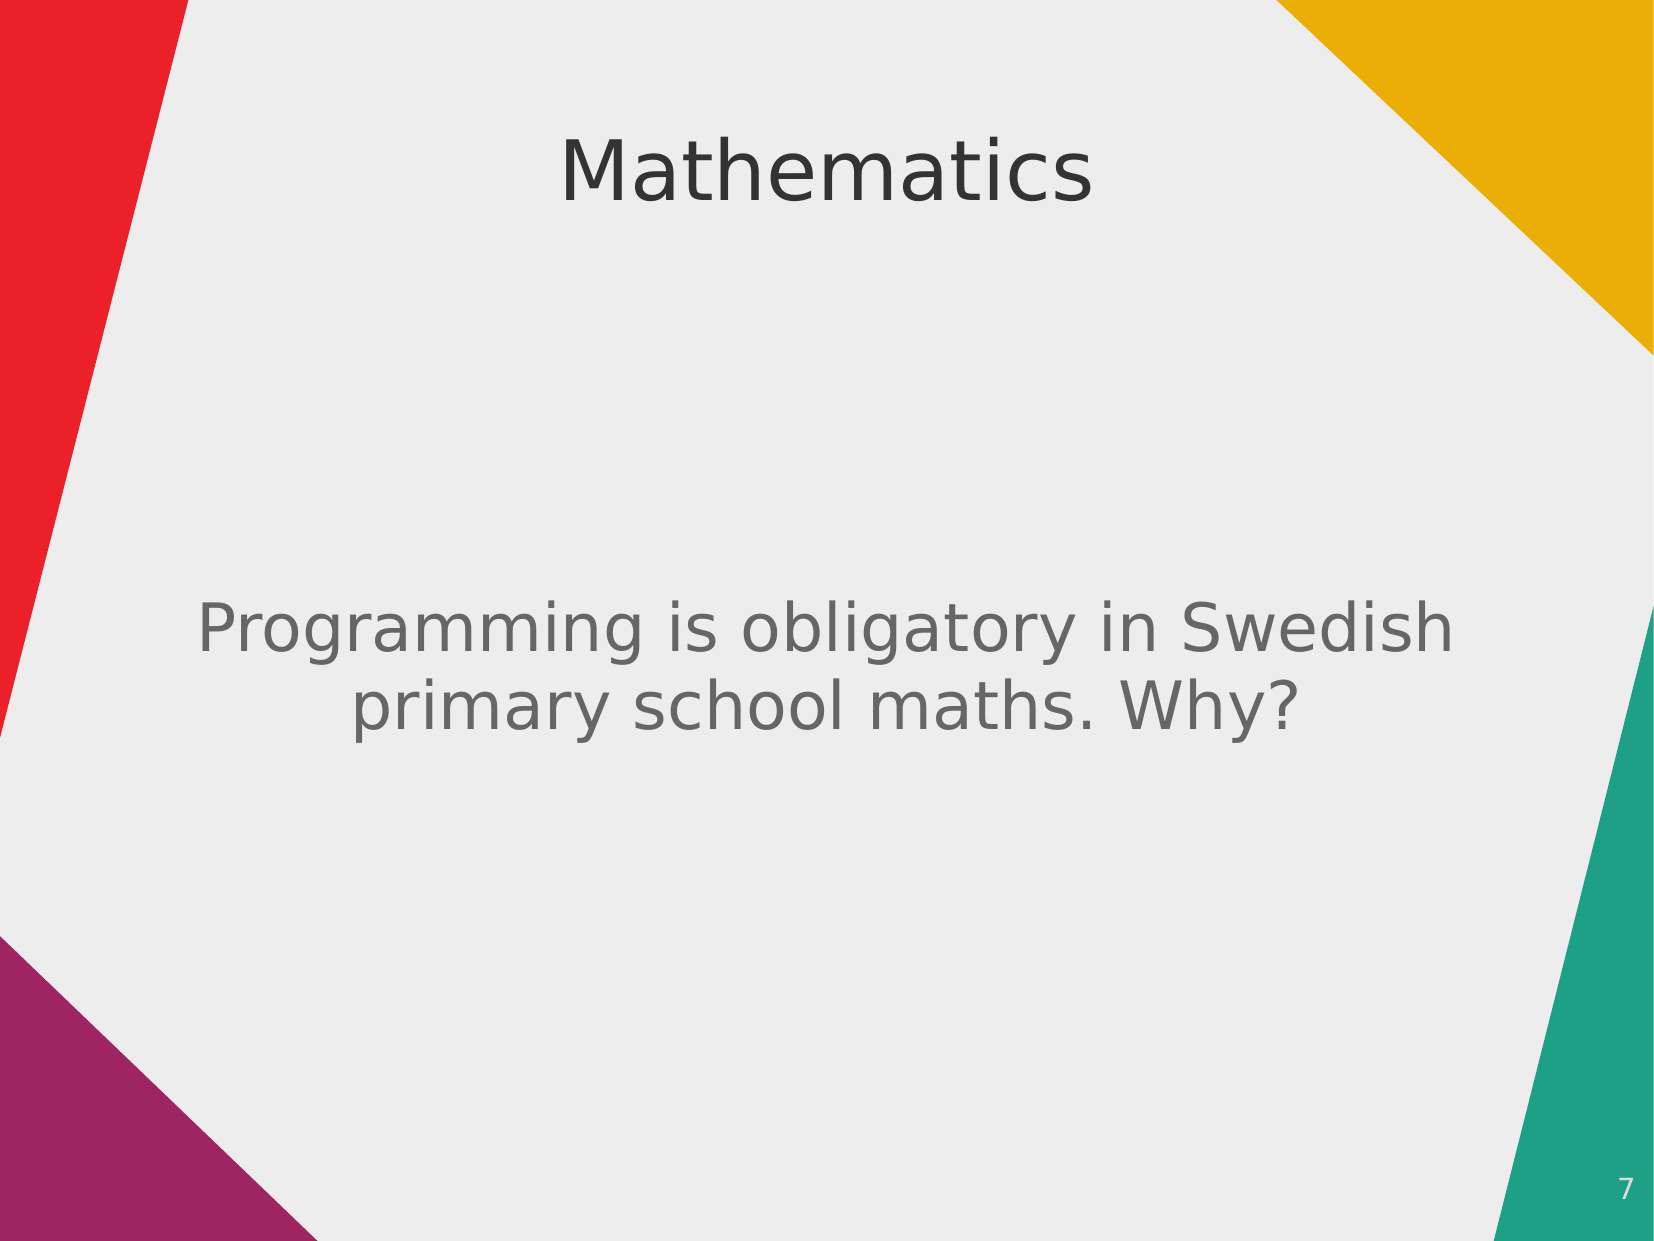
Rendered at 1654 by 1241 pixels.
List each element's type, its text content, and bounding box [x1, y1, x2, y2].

subtitle Programming is obligatory in Swedish primary school maths. Why? [114, 302, 1539, 1033]
title Mathematics [114, 73, 1539, 271]
